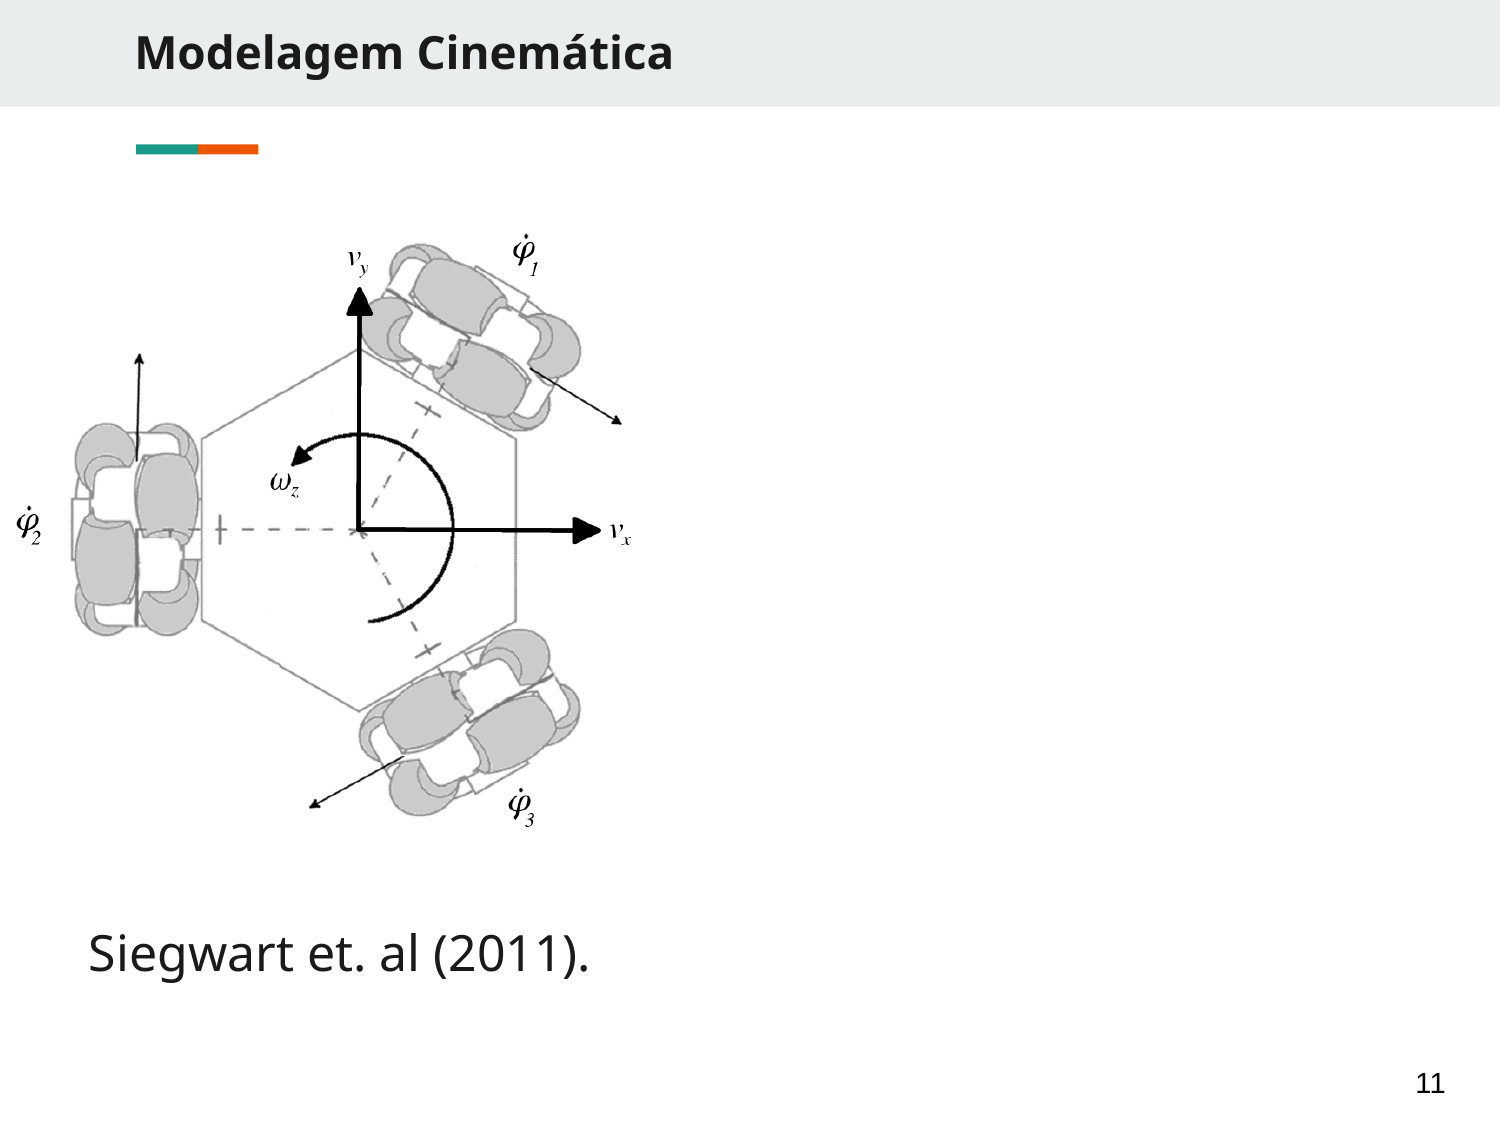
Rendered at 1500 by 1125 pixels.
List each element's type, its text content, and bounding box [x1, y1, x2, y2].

slide_number 11 [1400, 1038, 1491, 1125]
title Siegwart et. al (2011). [0, 906, 724, 1024]
title Modelagem Cinemática [119, 8, 1381, 126]
picture [0, 206, 699, 849]
